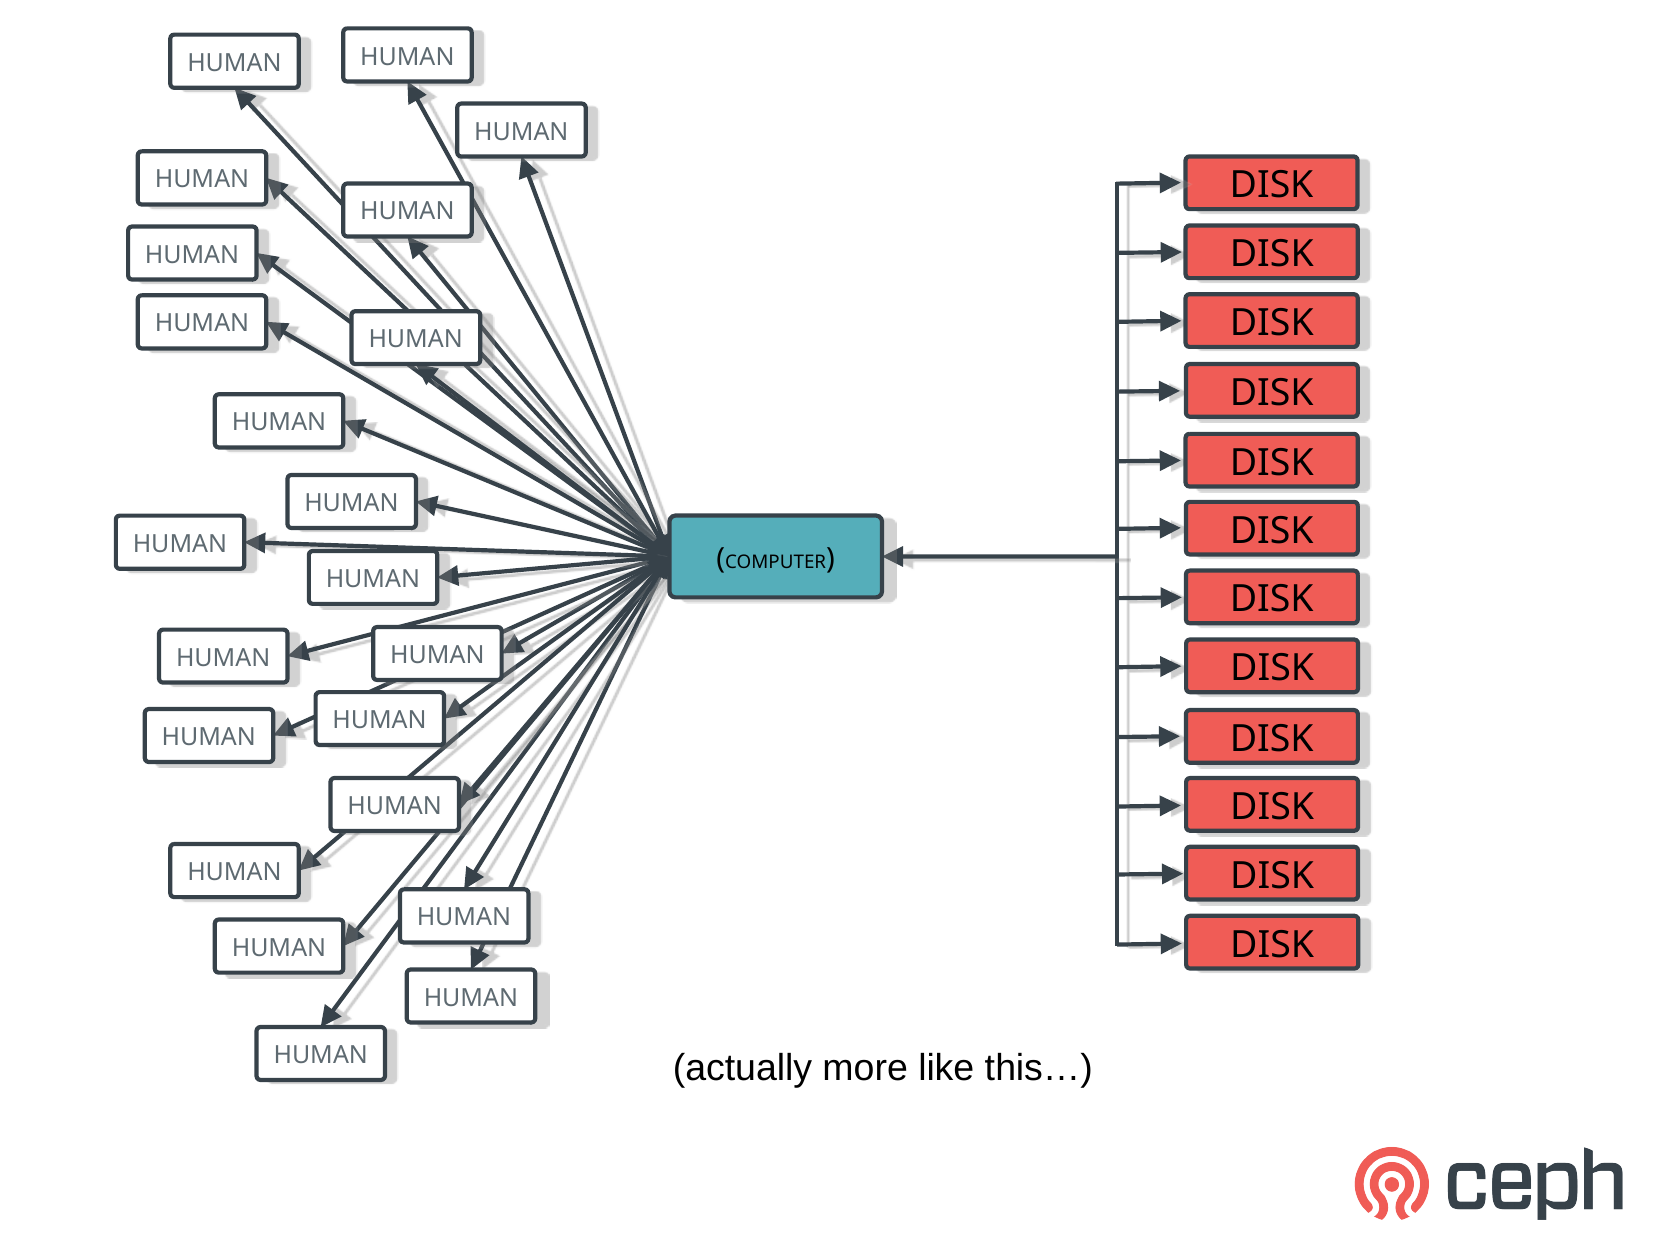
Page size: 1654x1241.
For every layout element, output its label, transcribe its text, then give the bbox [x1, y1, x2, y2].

text_box HUMAN [170, 34, 299, 88]
text_box DISK [1186, 846, 1359, 900]
text_box HUMAN [214, 394, 344, 448]
text_box DISK [1185, 225, 1358, 279]
text_box HUMAN [137, 151, 267, 205]
text_box DISK [1185, 294, 1358, 347]
text_box DISK [1185, 156, 1358, 210]
text_box DISK [1186, 778, 1359, 831]
text_box HUMAN [343, 28, 472, 82]
text_box DISK [1185, 710, 1358, 763]
text_box HUMAN [399, 889, 529, 943]
text_box HUMAN [330, 778, 459, 831]
text_box DISK [1185, 364, 1358, 417]
text_box HUMAN [137, 295, 267, 349]
text_box HUMAN [457, 103, 586, 157]
text_box HUMAN [343, 183, 472, 237]
text_box HUMAN [315, 692, 445, 746]
text_box HUMAN [373, 627, 502, 680]
text_box DISK [1186, 915, 1359, 969]
text_box HUMAN [144, 709, 274, 762]
text_box HUMAN [159, 629, 288, 683]
text_box HUMAN [287, 474, 416, 528]
text_box (COMPUTER) [669, 515, 883, 598]
text_box DISK [1186, 639, 1359, 693]
text_box HUMAN [214, 919, 344, 973]
text_box HUMAN [128, 226, 257, 280]
text_box DISK [1185, 570, 1358, 624]
picture [1308, 1100, 1654, 1241]
text_box HUMAN [115, 515, 245, 569]
text_box HUMAN [308, 550, 438, 604]
text_box HUMAN [170, 843, 299, 898]
text_box DISK [1185, 501, 1358, 555]
text_box DISK [1185, 433, 1358, 487]
text_box (actually more like this…) [622, 1034, 1108, 1096]
text_box HUMAN [406, 969, 536, 1023]
text_box HUMAN [351, 311, 481, 365]
text_box HUMAN [256, 1027, 385, 1080]
